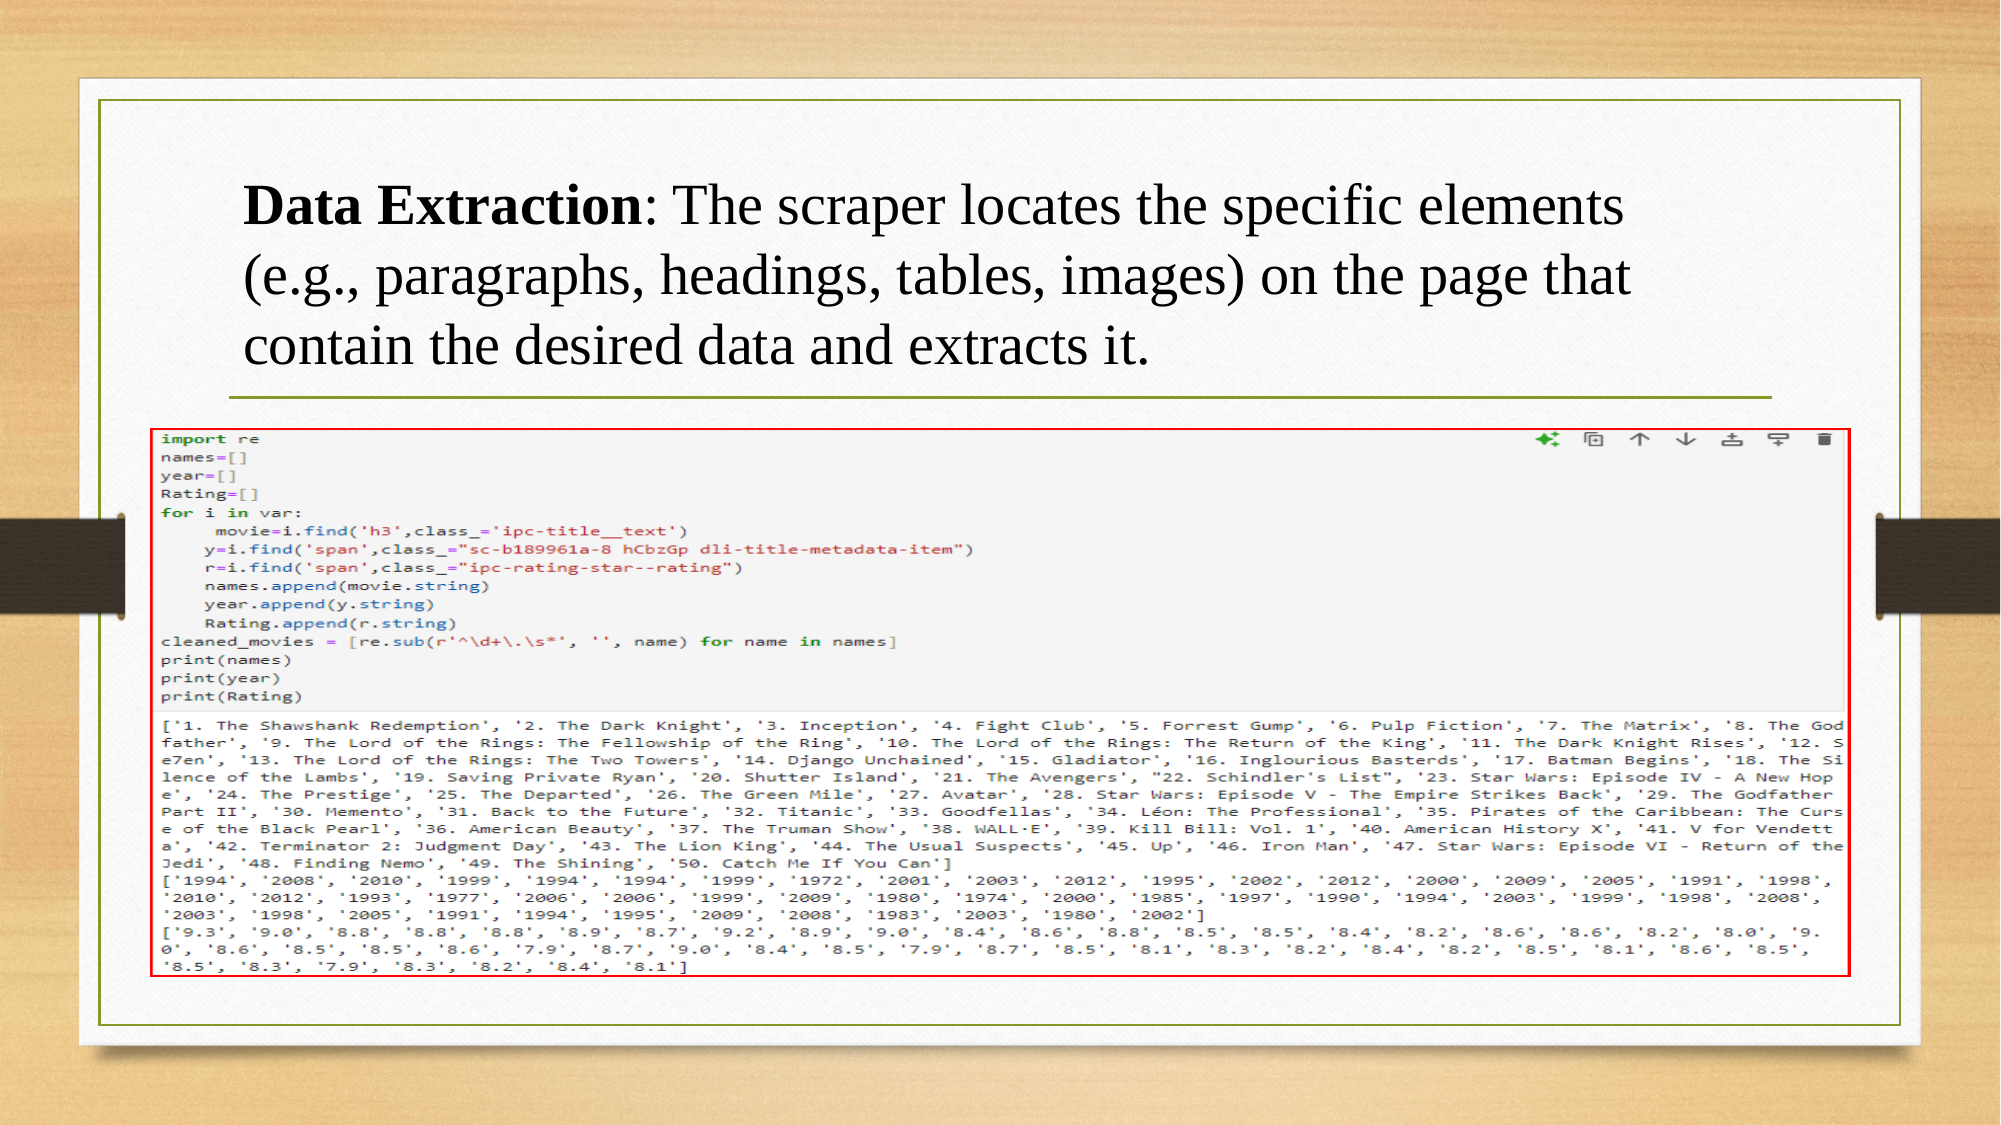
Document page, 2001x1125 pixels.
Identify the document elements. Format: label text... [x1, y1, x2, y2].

text_box [401, 384, 1520, 408]
text_box Data Extraction: The scraper locates the specific elements (e.g., paragraphs, headings, tables, images) on the page that contain the desired data and extracts it. [228, 159, 1754, 384]
picture [150, 428, 1851, 977]
